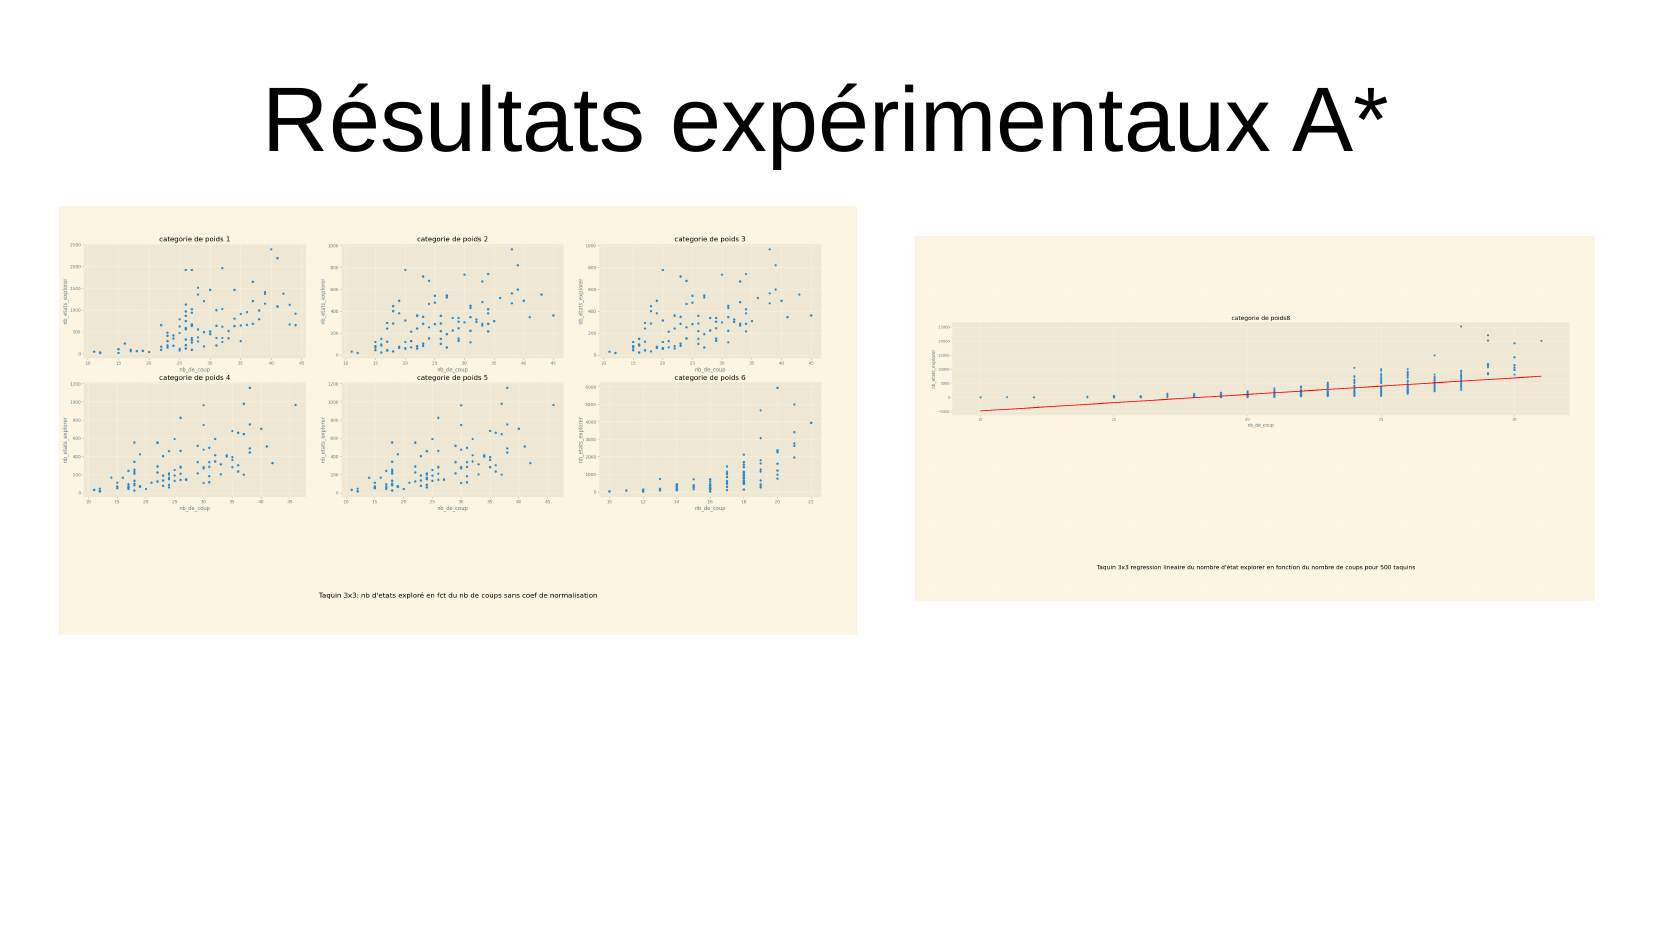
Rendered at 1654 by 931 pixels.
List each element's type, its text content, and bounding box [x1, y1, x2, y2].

picture [59, 206, 857, 635]
picture [915, 236, 1595, 602]
title Résultats expérimentaux A* [82, 37, 1571, 193]
